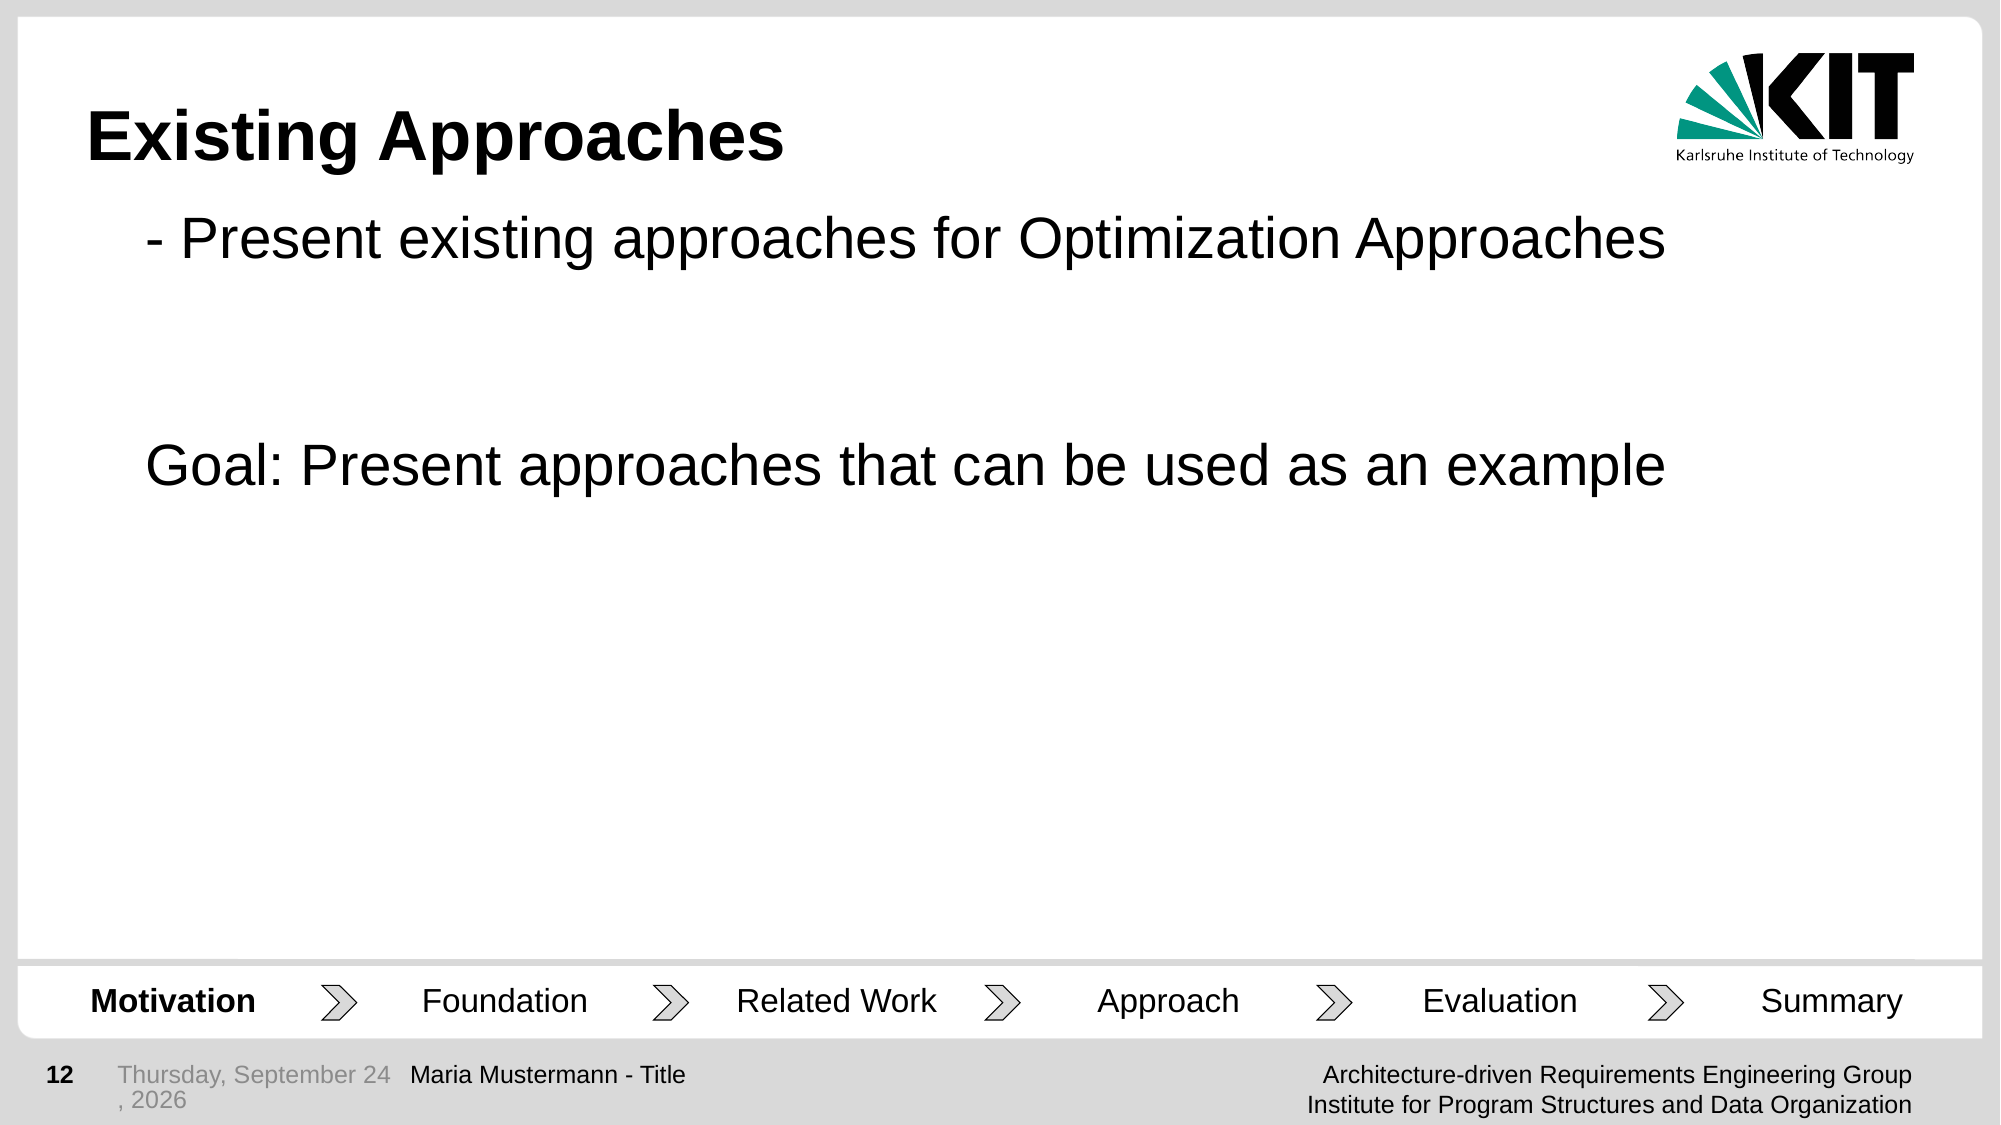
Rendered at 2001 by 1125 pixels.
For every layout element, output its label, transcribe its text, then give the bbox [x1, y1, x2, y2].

text_box Foundation [381, 971, 630, 1027]
text_box Motivation [49, 971, 298, 1027]
slide_number <number> [45, 1058, 118, 1119]
text_box Approach [1082, 971, 1255, 1027]
slide_number Friday, June 18, 2021 [118, 1058, 397, 1119]
text_box [322, 985, 357, 1021]
text_box [653, 985, 689, 1021]
list - Present existing approaches for Optimization Approaches Goal: Present approaches that can be used as an example [86, 208, 1914, 947]
text_box Related Work [721, 971, 953, 1027]
text_box [985, 985, 1021, 1021]
text_box [1648, 985, 1684, 1021]
title Existing Approaches [86, 72, 1592, 176]
text_box Summary [1708, 971, 1957, 1027]
text_box Evaluation [1407, 971, 1594, 1027]
text_box [1317, 985, 1352, 1021]
picture [0, 0, 2000, 1125]
